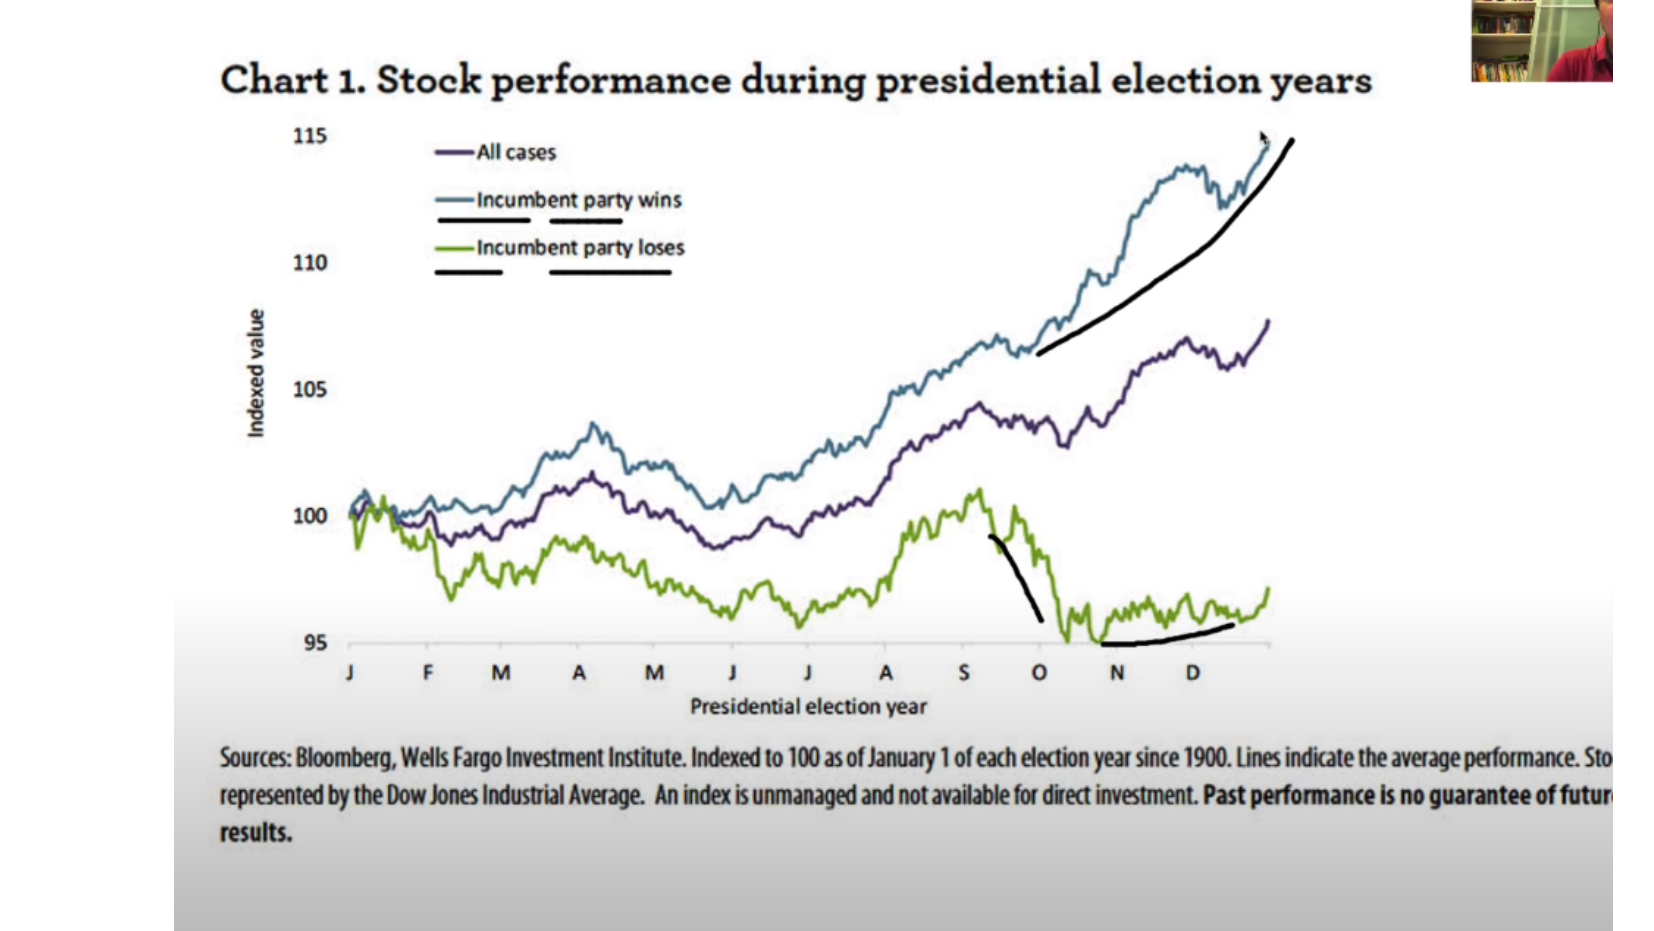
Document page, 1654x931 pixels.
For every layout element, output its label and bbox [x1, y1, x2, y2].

picture [174, 0, 1613, 931]
